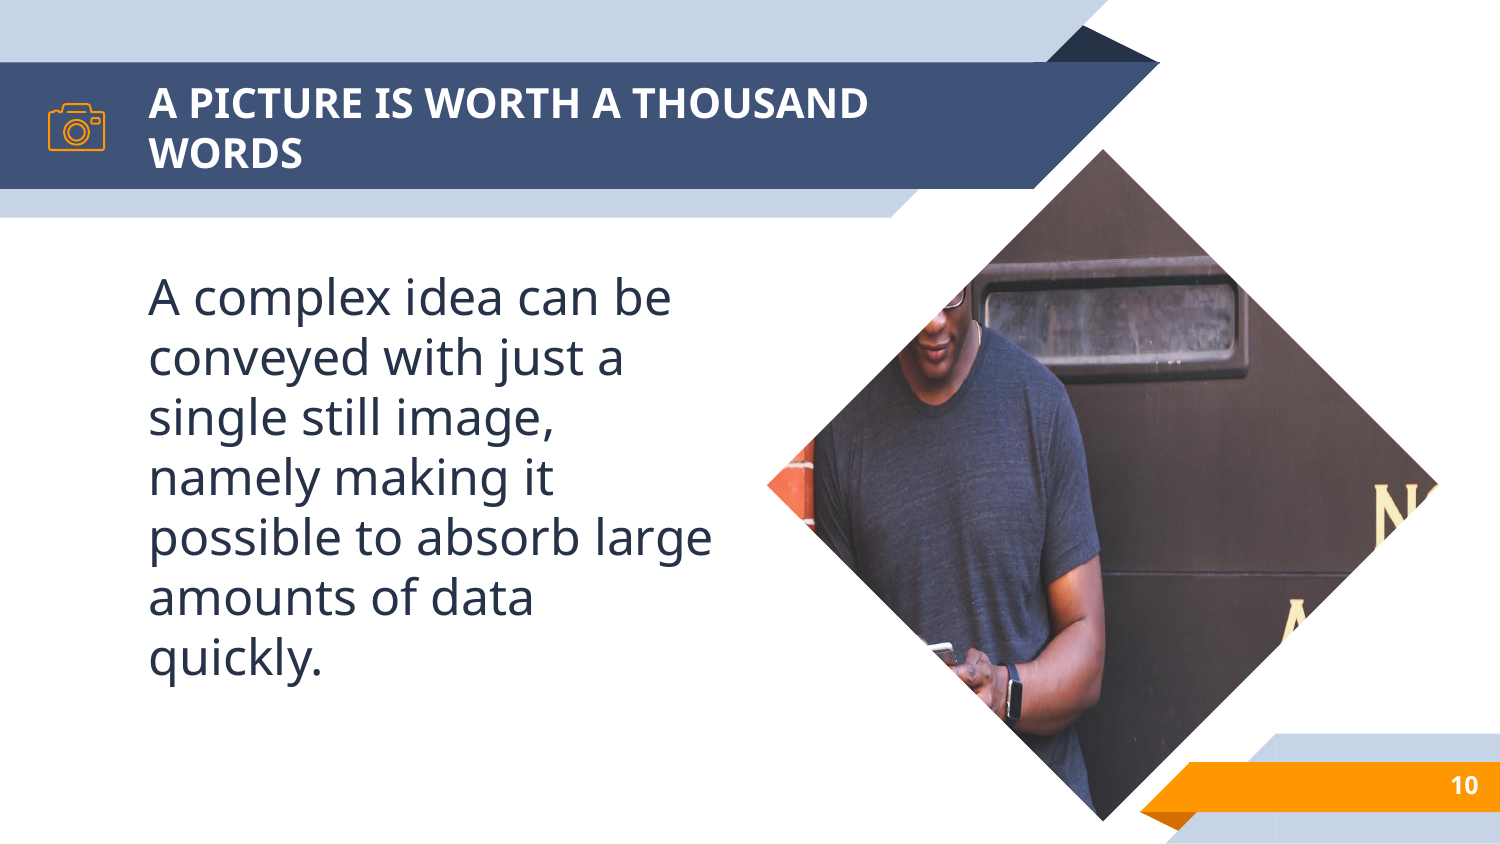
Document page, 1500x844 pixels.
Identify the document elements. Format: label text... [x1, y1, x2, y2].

text_box [766, 149, 1440, 822]
list A complex idea can be conveyed with just a single still image, namely making it possible to absorb large amounts of data quickly. [133, 217, 739, 734]
slide_number <número> [1249, 760, 1494, 813]
title A PICTURE IS WORTH A THOUSAND WORDS [133, 64, 1035, 190]
